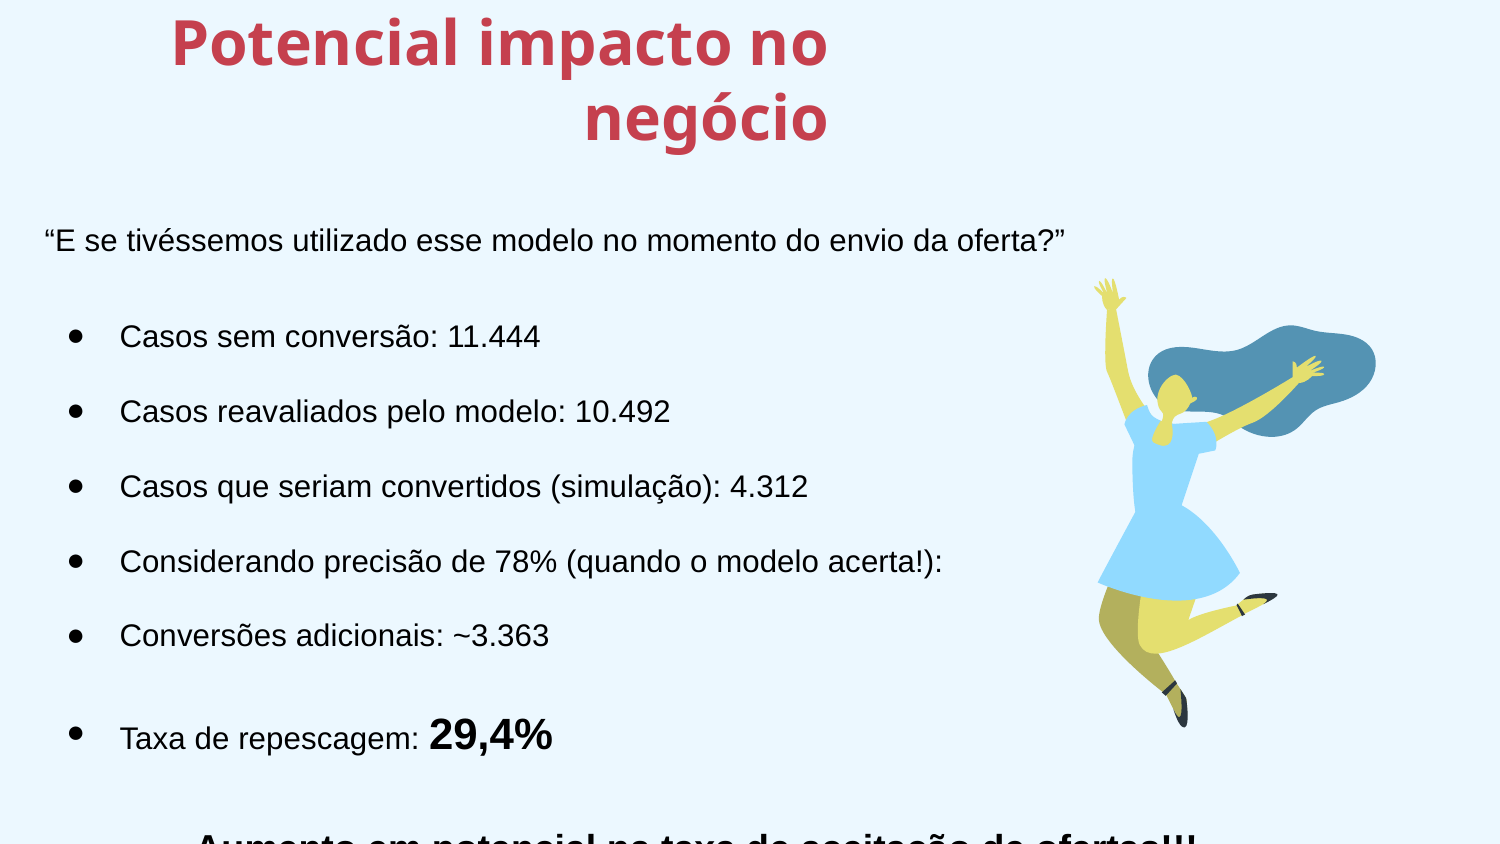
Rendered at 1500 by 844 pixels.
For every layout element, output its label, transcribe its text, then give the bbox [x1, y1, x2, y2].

title Potencial impacto no negócio [70, 44, 845, 168]
text_box [1094, 278, 1376, 728]
list “E se tivéssemos utilizado esse modelo no momento do envio da oferta?” Casos sem conversão: 11.444 Casos reavaliados pelo modelo: 10.492 Casos que seriam convertidos (simulação): 4.312 Considerando precisão de 78% (quando o modelo acerta!): Conversões adicionais: ~3.363 Taxa de repescagem: 29,4% Aumento em potencial na taxa de aceitação de ofertas!!! [29, 168, 1471, 805]
